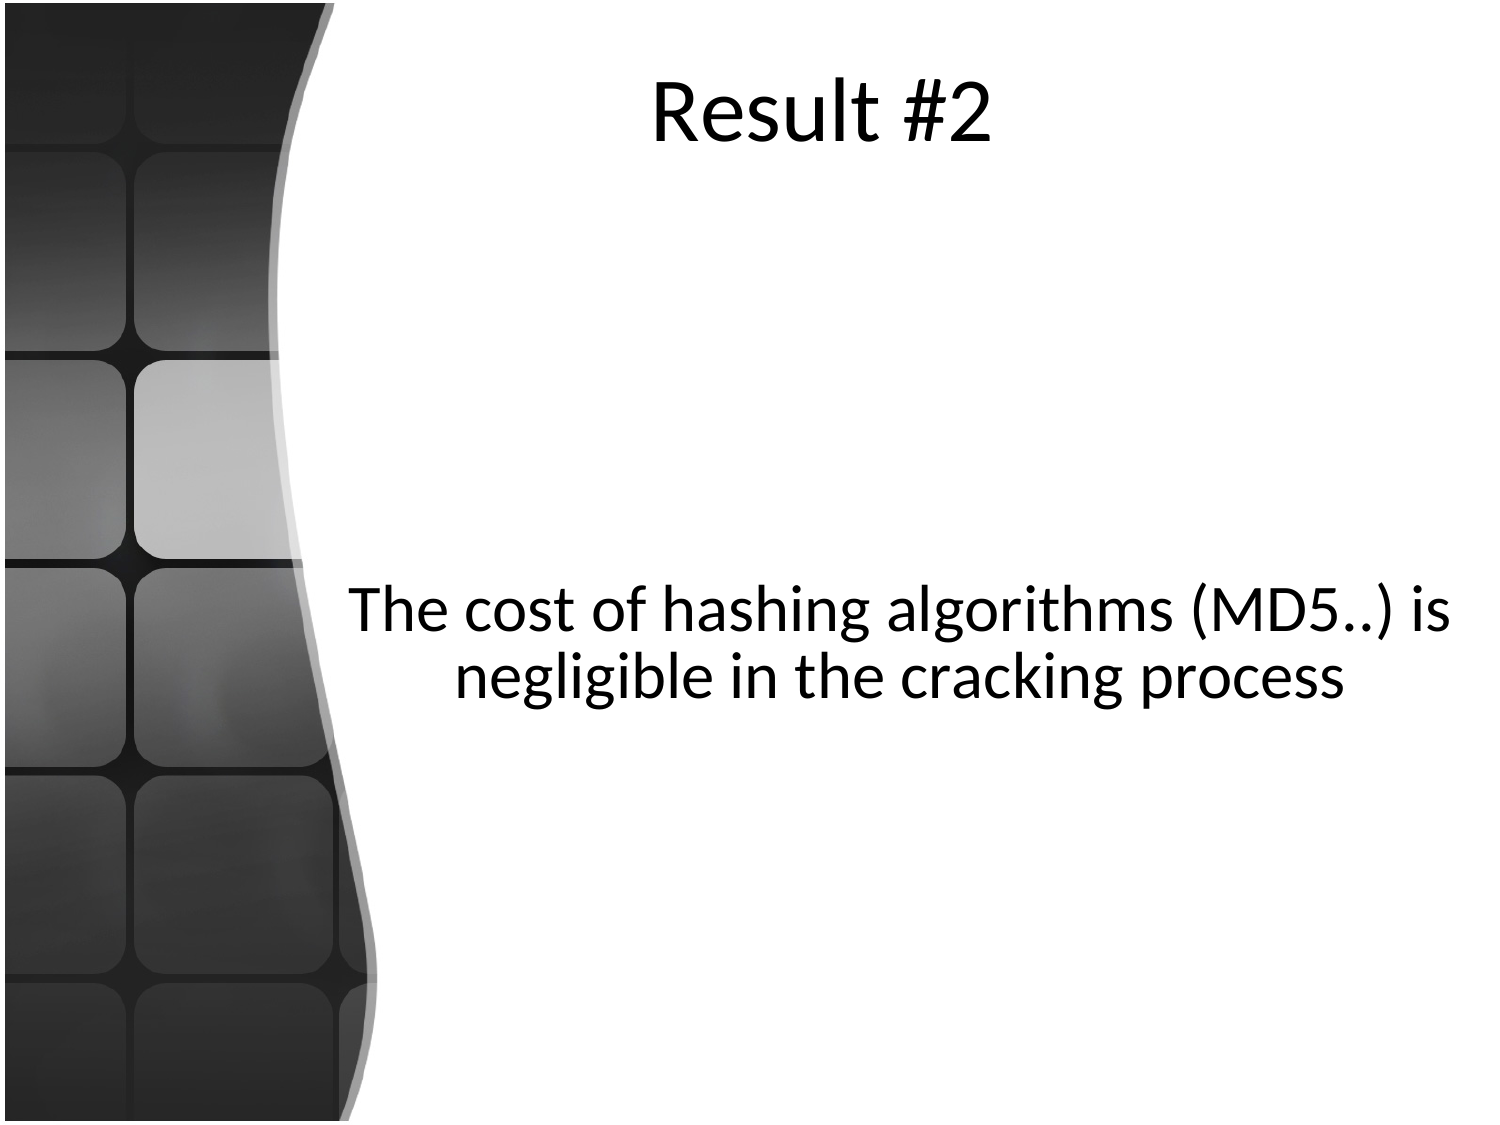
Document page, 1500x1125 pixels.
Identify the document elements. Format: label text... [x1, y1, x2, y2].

title Result #2 [147, 0, 1498, 237]
picture [0, 0, 1500, 1125]
subtitle The cost of hashing algorithms (MD5..) is negligible in the cracking process [324, 203, 1477, 1093]
